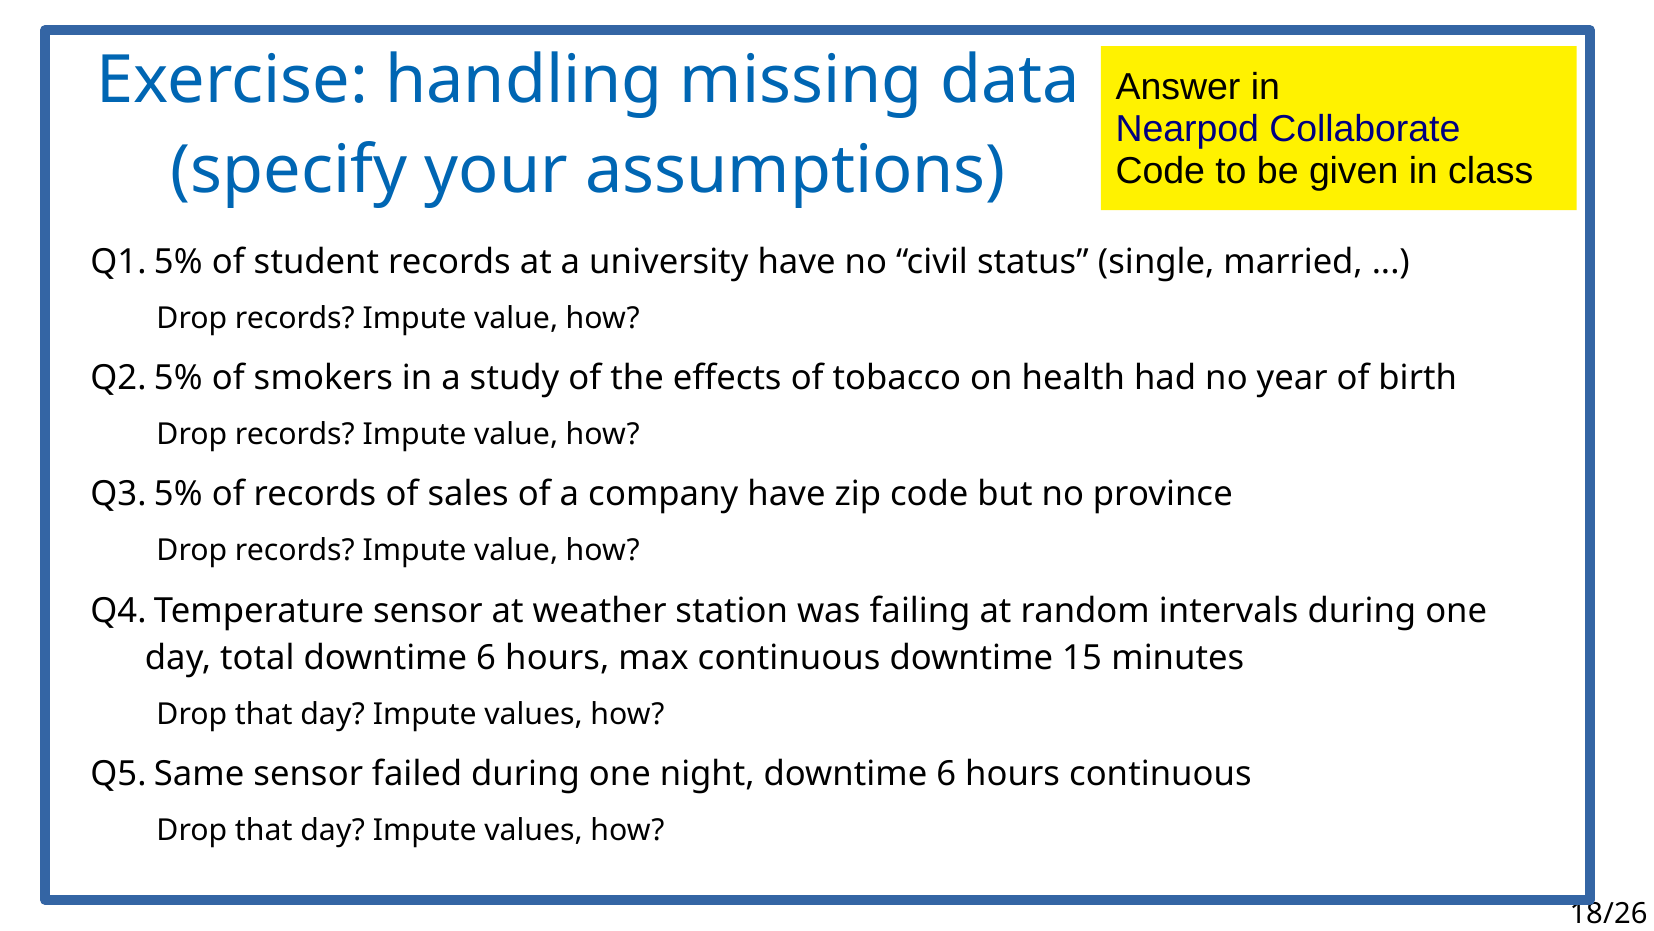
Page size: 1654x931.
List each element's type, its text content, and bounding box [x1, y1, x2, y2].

list 5% of student records at a university have no “civil status” (single, married, ...) Drop records? Impute value, how? 5% of smokers in a study of the effects of tobacco on health had no year of birth Drop records? Impute value, how? 5% of records of sales of a company have zip code but no province Drop records? Impute value, how? Temperature sensor at weather station was failing at random intervals during one day, total downtime 6 hours, max continuous downtime 15 minutes Drop that day? Impute values, how? Same sensor failed during one night, downtime 6 hours continuous Drop that day? Impute values, how? [82, 236, 1561, 867]
title Exercise: handling missing data (specify your assumptions) [82, 46, 1096, 197]
text_box Answer in Nearpod Collaborate Code to be given in class [1100, 46, 1577, 211]
